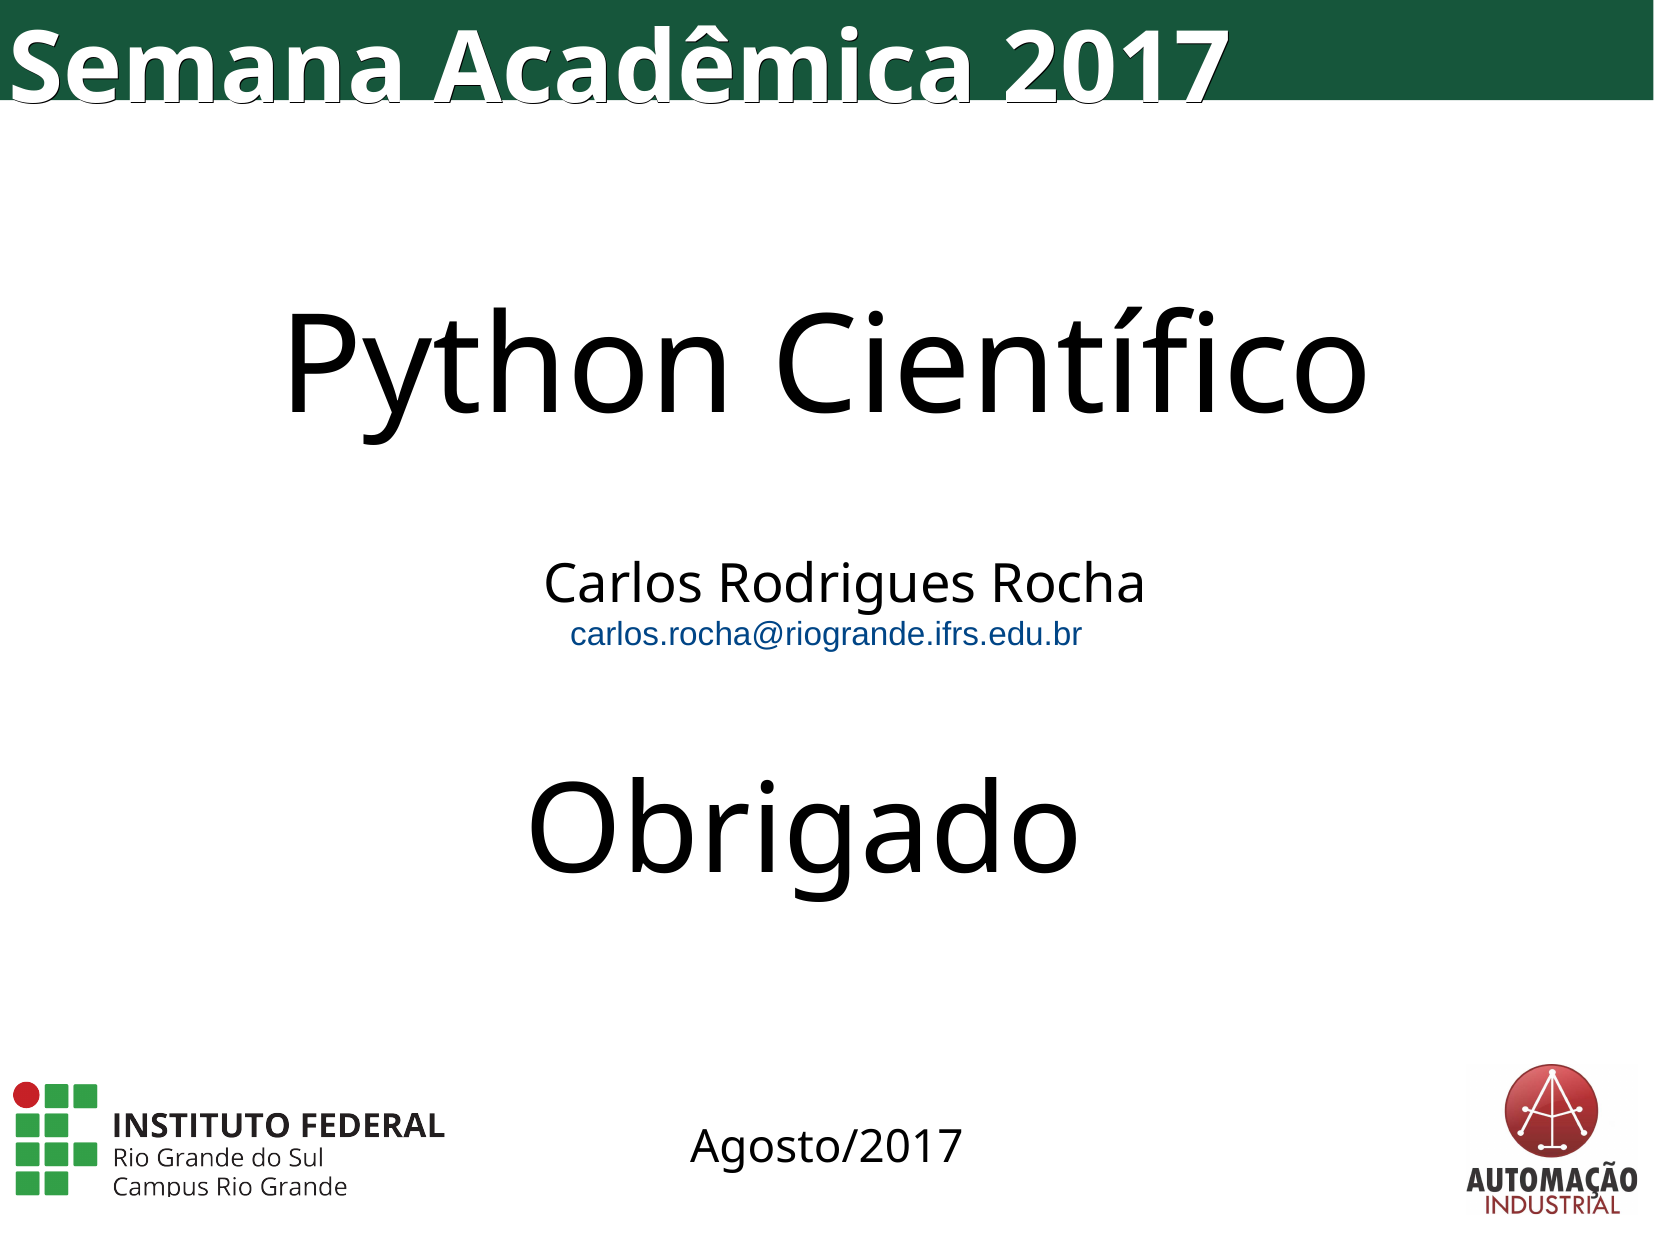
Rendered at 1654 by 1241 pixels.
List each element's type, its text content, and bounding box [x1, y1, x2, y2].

text_box [1182, 44, 1211, 101]
text_box Semana Acadêmica 2017 [0, 0, 1182, 129]
text_box Carlos Rodrigues Rocha [528, 591, 1152, 614]
picture [1465, 1063, 1638, 1215]
text_box Obrigado [509, 731, 1144, 903]
text_box Agosto/2017 [675, 1105, 979, 1173]
text_box Python Científico [59, 128, 1595, 591]
picture [11, 1080, 447, 1198]
text_box carlos.rocha@riogrande.ifrs.edu.br [555, 608, 1099, 661]
text_box [1182, 0, 1654, 101]
